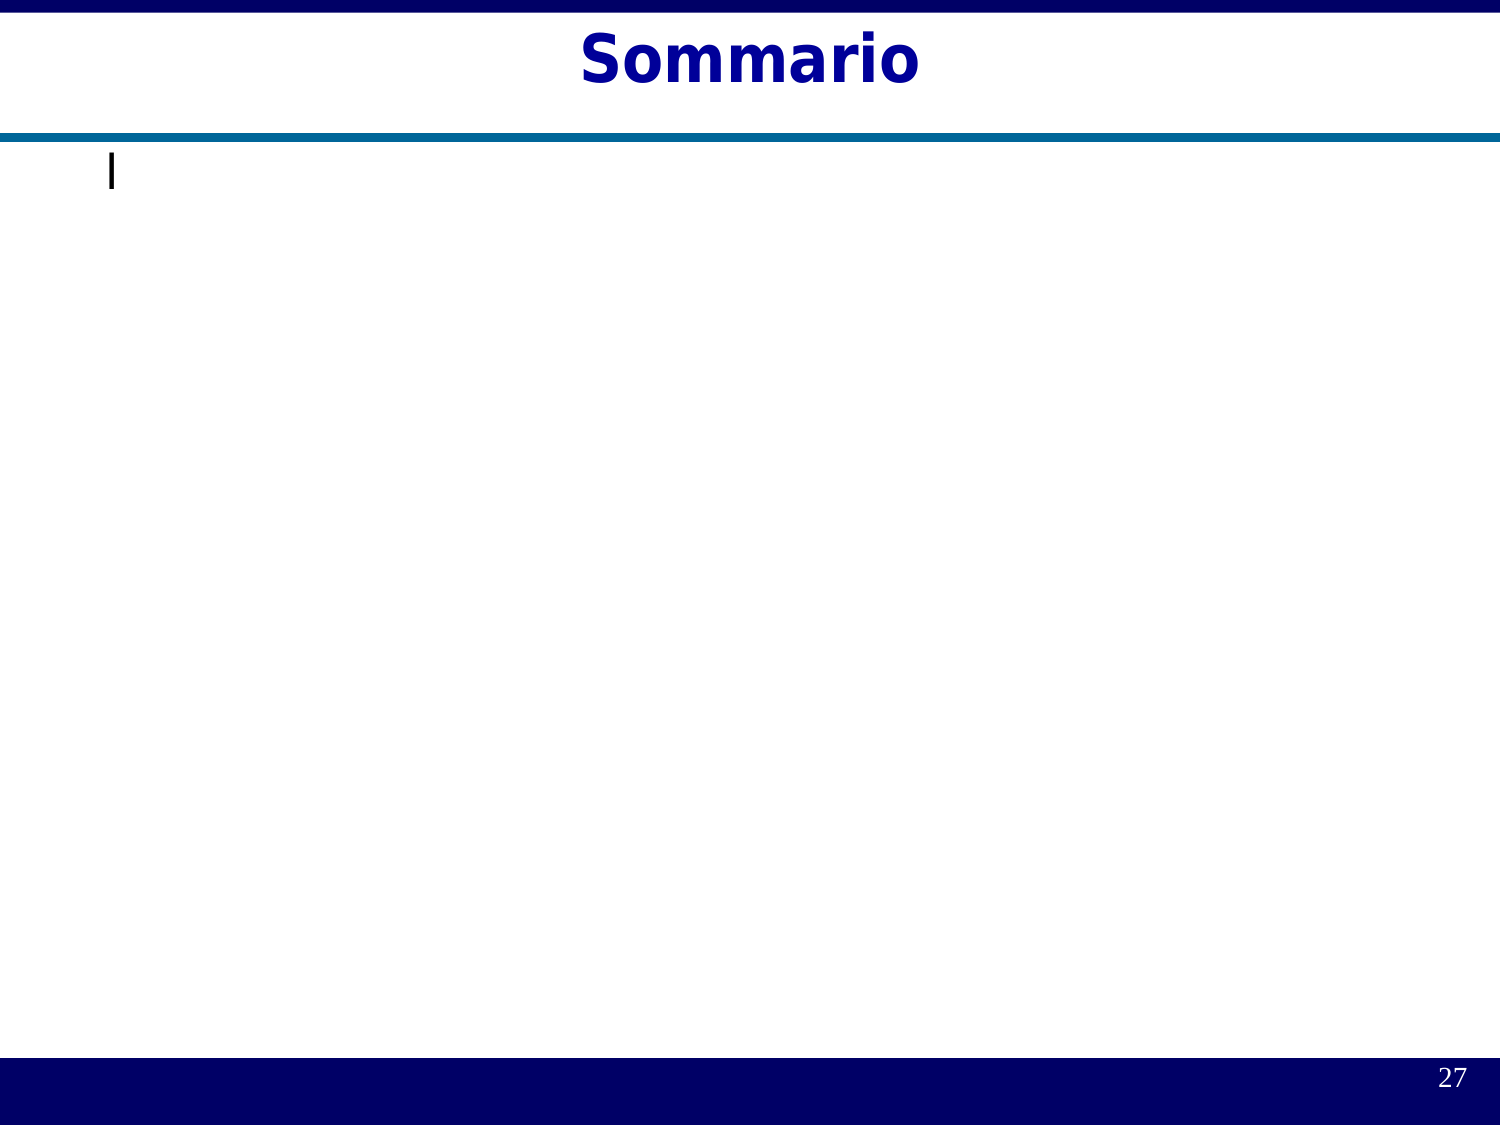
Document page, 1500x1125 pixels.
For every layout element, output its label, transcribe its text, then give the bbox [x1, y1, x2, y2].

list I [30, 149, 1471, 1021]
title Sommario [30, 0, 1471, 126]
